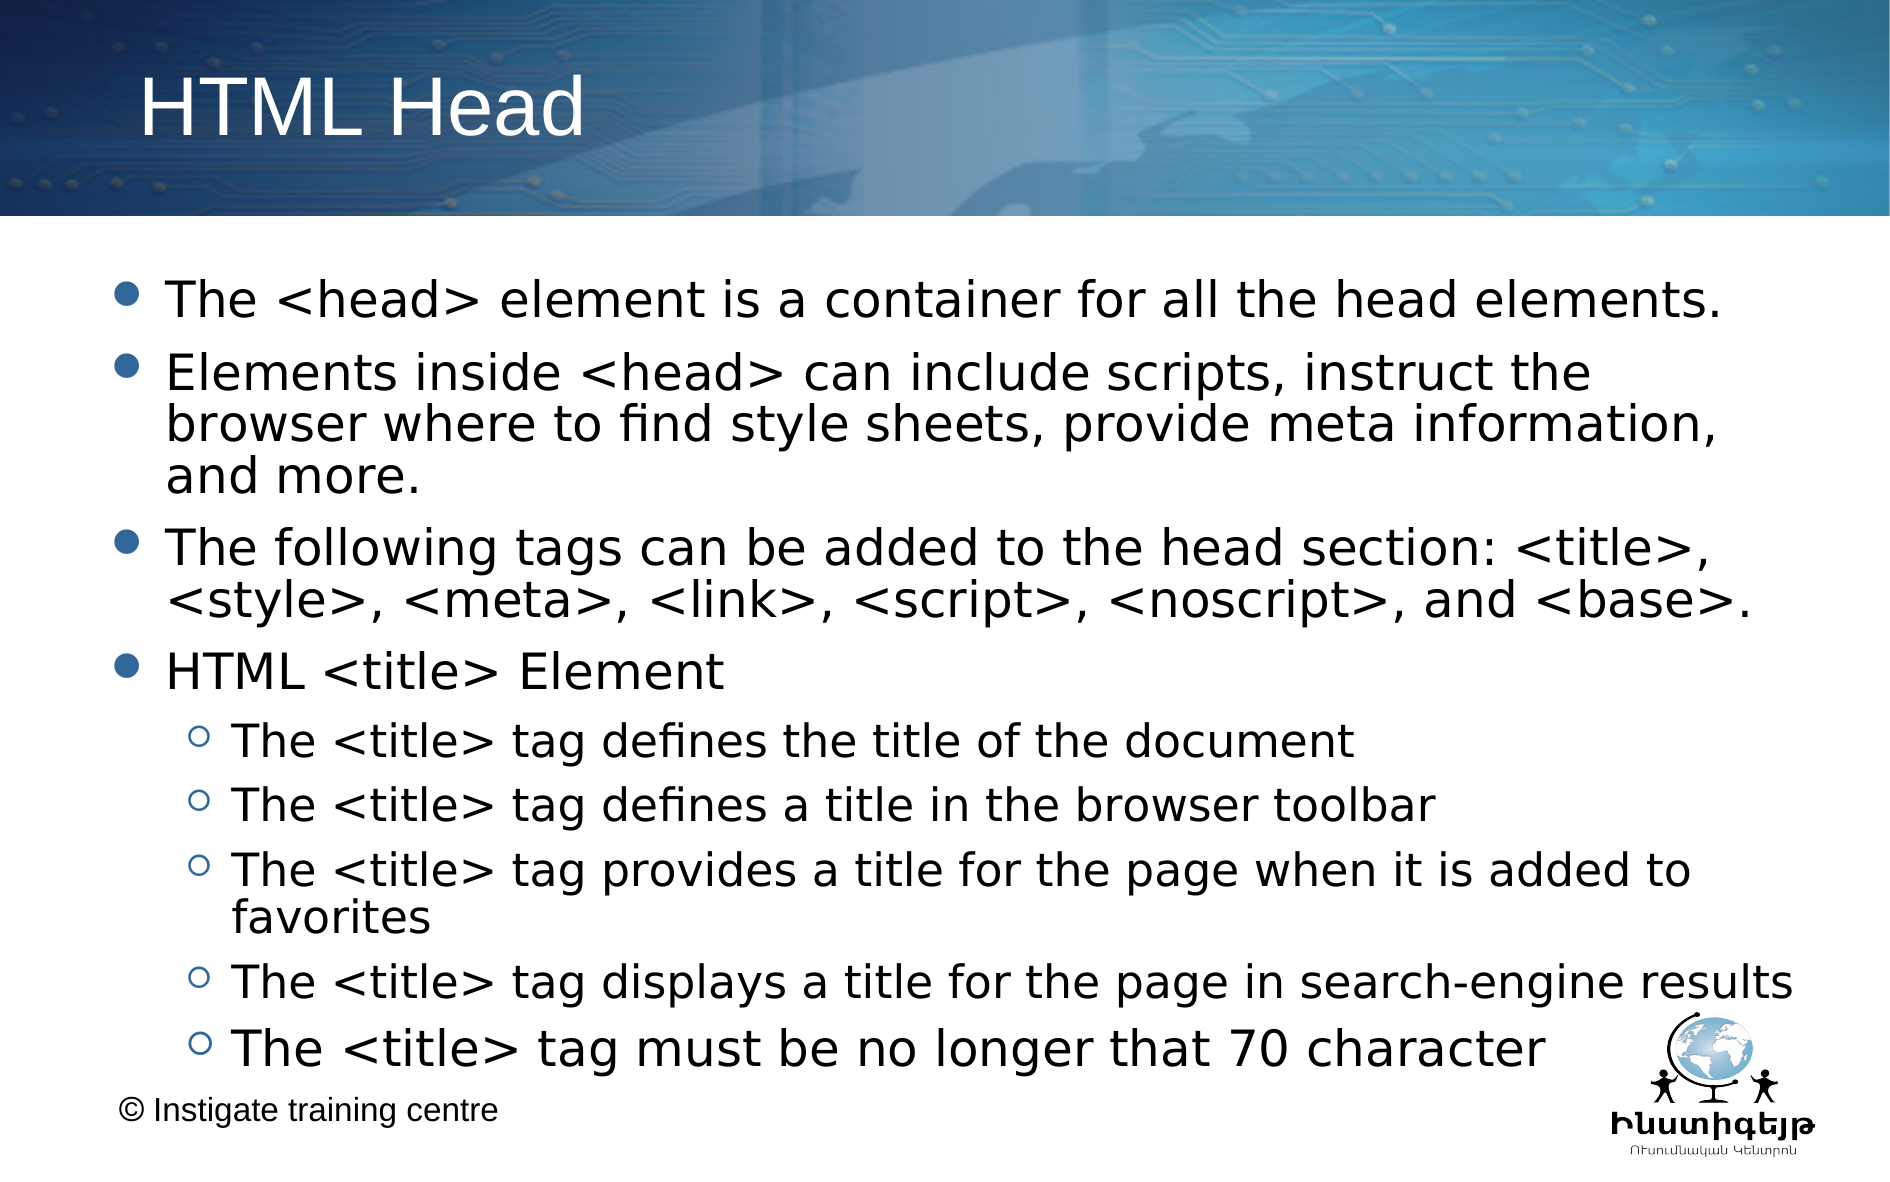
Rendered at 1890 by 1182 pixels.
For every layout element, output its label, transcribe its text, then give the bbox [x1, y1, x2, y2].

picture [1612, 1012, 1815, 1157]
text_box HTML Forms (cont) [110, 309, 1801, 360]
picture [0, 0, 1890, 216]
list The <head> element is a container for all the head elements. Elements inside <head> can include scripts, instruct the browser where to find style sheets, provide meta information, and more. The following tags can be added to the head section: <title>, <style>, <meta>, <link>, <script>, <noscript>, and <base>. HTML <title> Element The <title> tag defines the title of the document The <title> tag defines a title in the browser toolbar The <title> tag provides a title for the page when it is added to favorites The <title> tag displays a title for the page in search-engine results The <title> tag must be no longer that 70 character [110, 276, 1801, 303]
